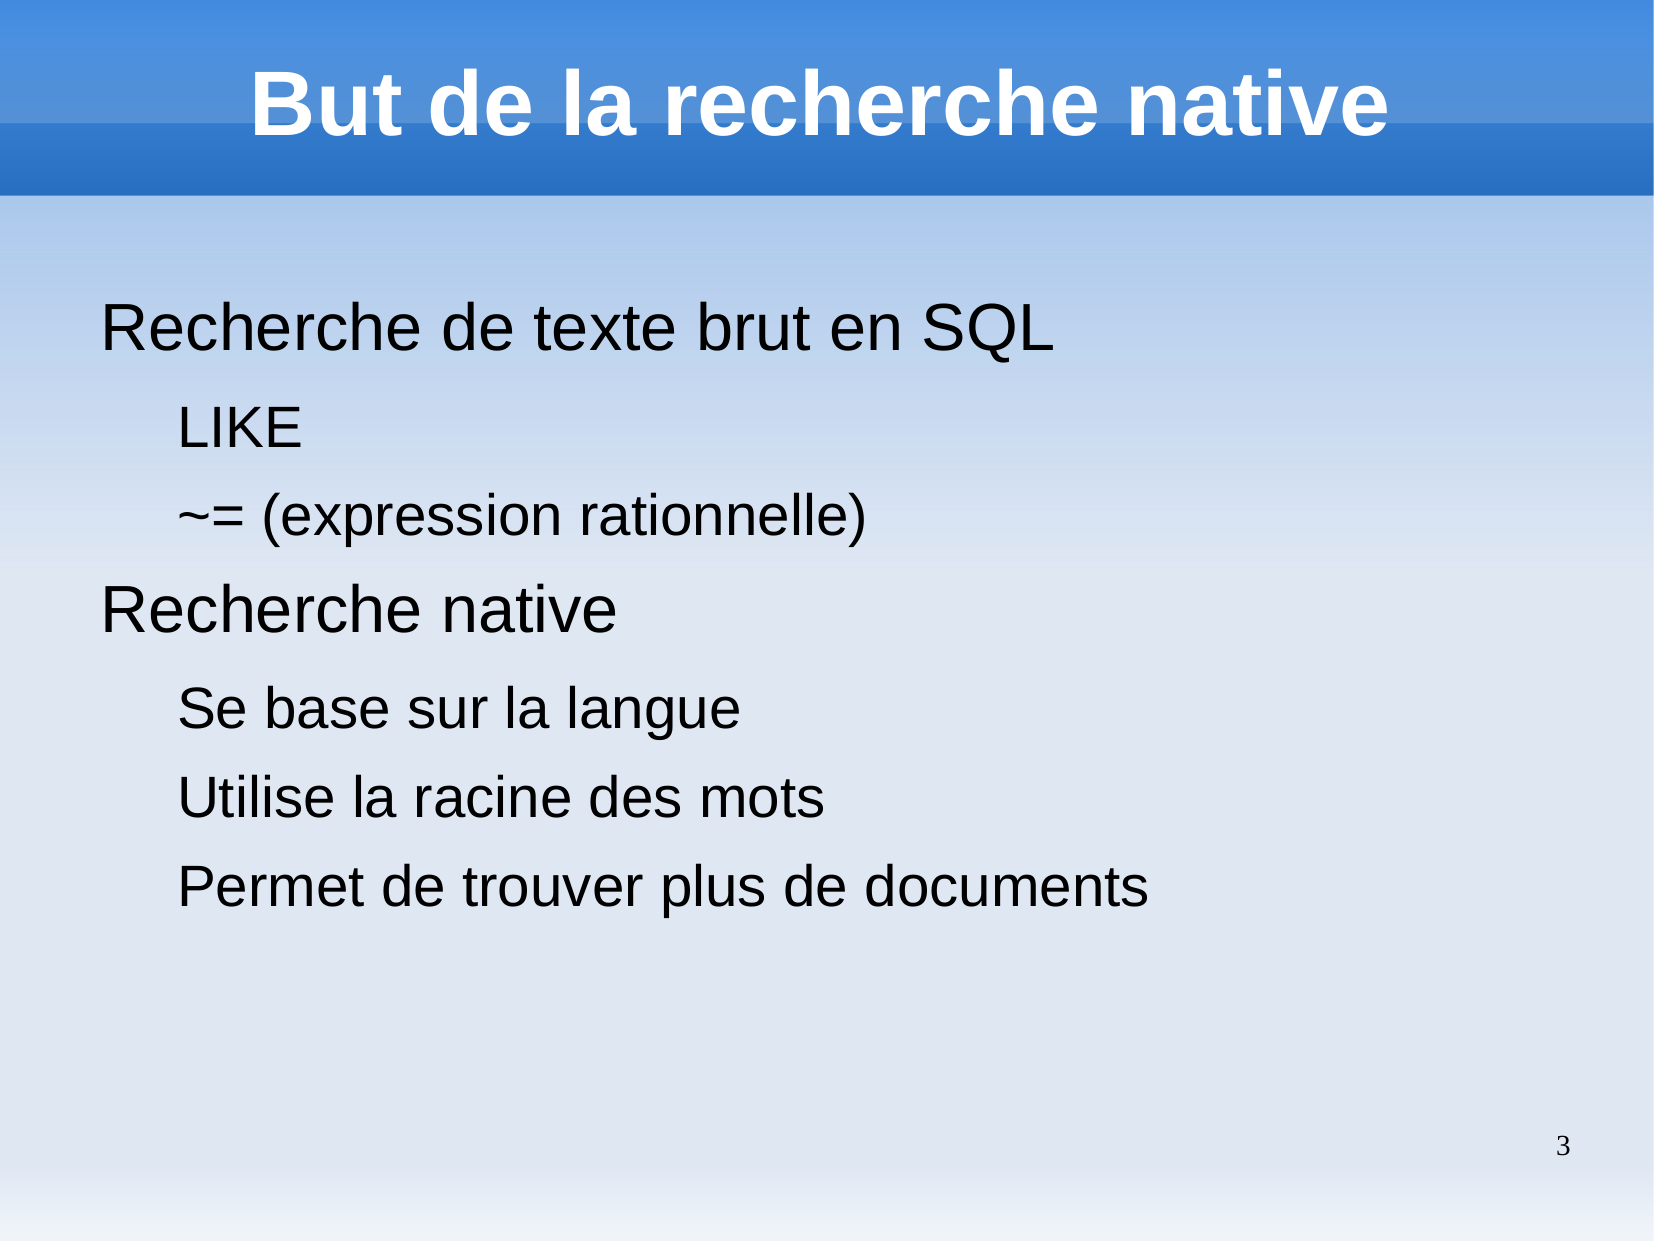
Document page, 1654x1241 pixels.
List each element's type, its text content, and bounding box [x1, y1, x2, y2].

list Recherche de texte brut en SQL LIKE ~= (expression rationnelle) Recherche native Se base sur la langue Utilise la racine des mots Permet de trouver plus de documents [82, 290, 1571, 1094]
title But de la recherche native [76, 7, 1565, 200]
picture [0, 0, 1654, 1241]
